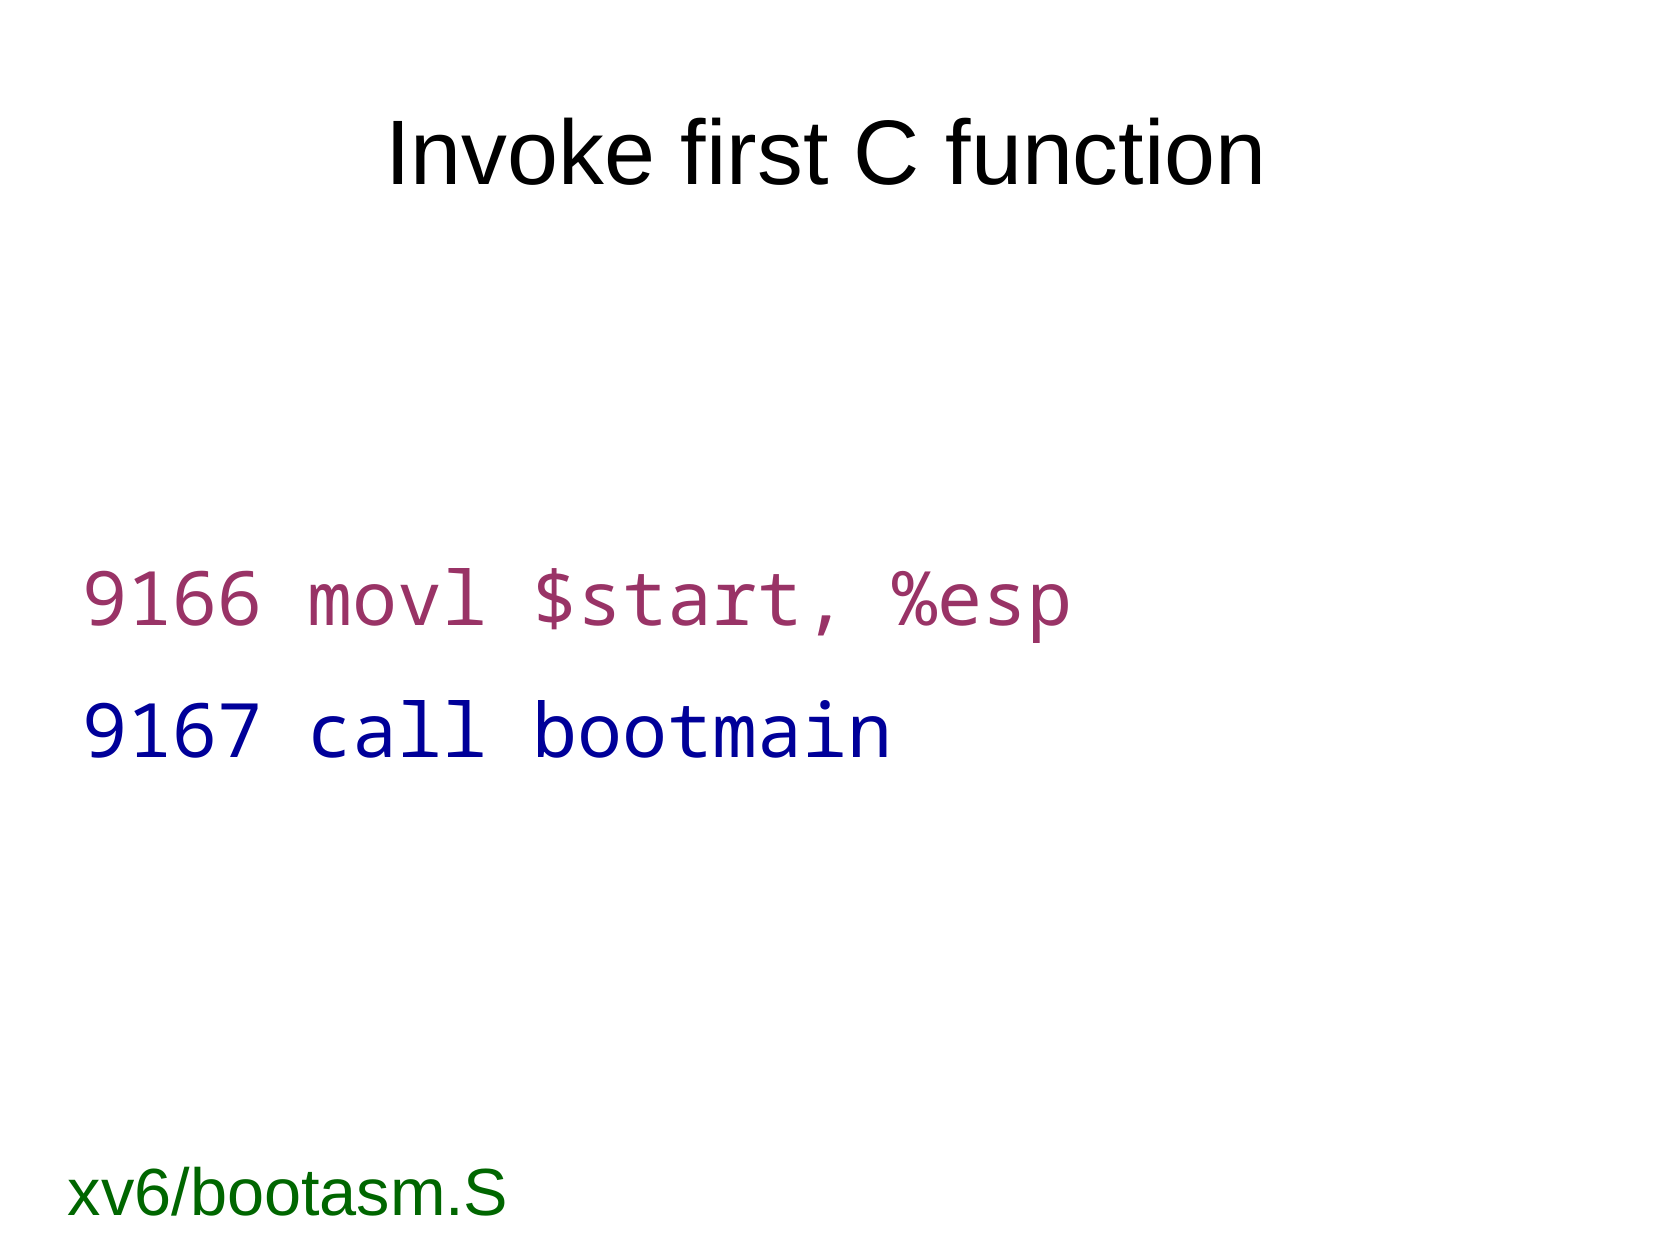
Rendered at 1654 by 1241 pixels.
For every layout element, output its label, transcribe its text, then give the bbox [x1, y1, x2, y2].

title Invoke first C function [82, 49, 1571, 257]
list 9166 movl $start, %esp 9167 call bootmain [82, 300, 1571, 1163]
text_box xv6/bootasm.S [53, 1147, 638, 1238]
